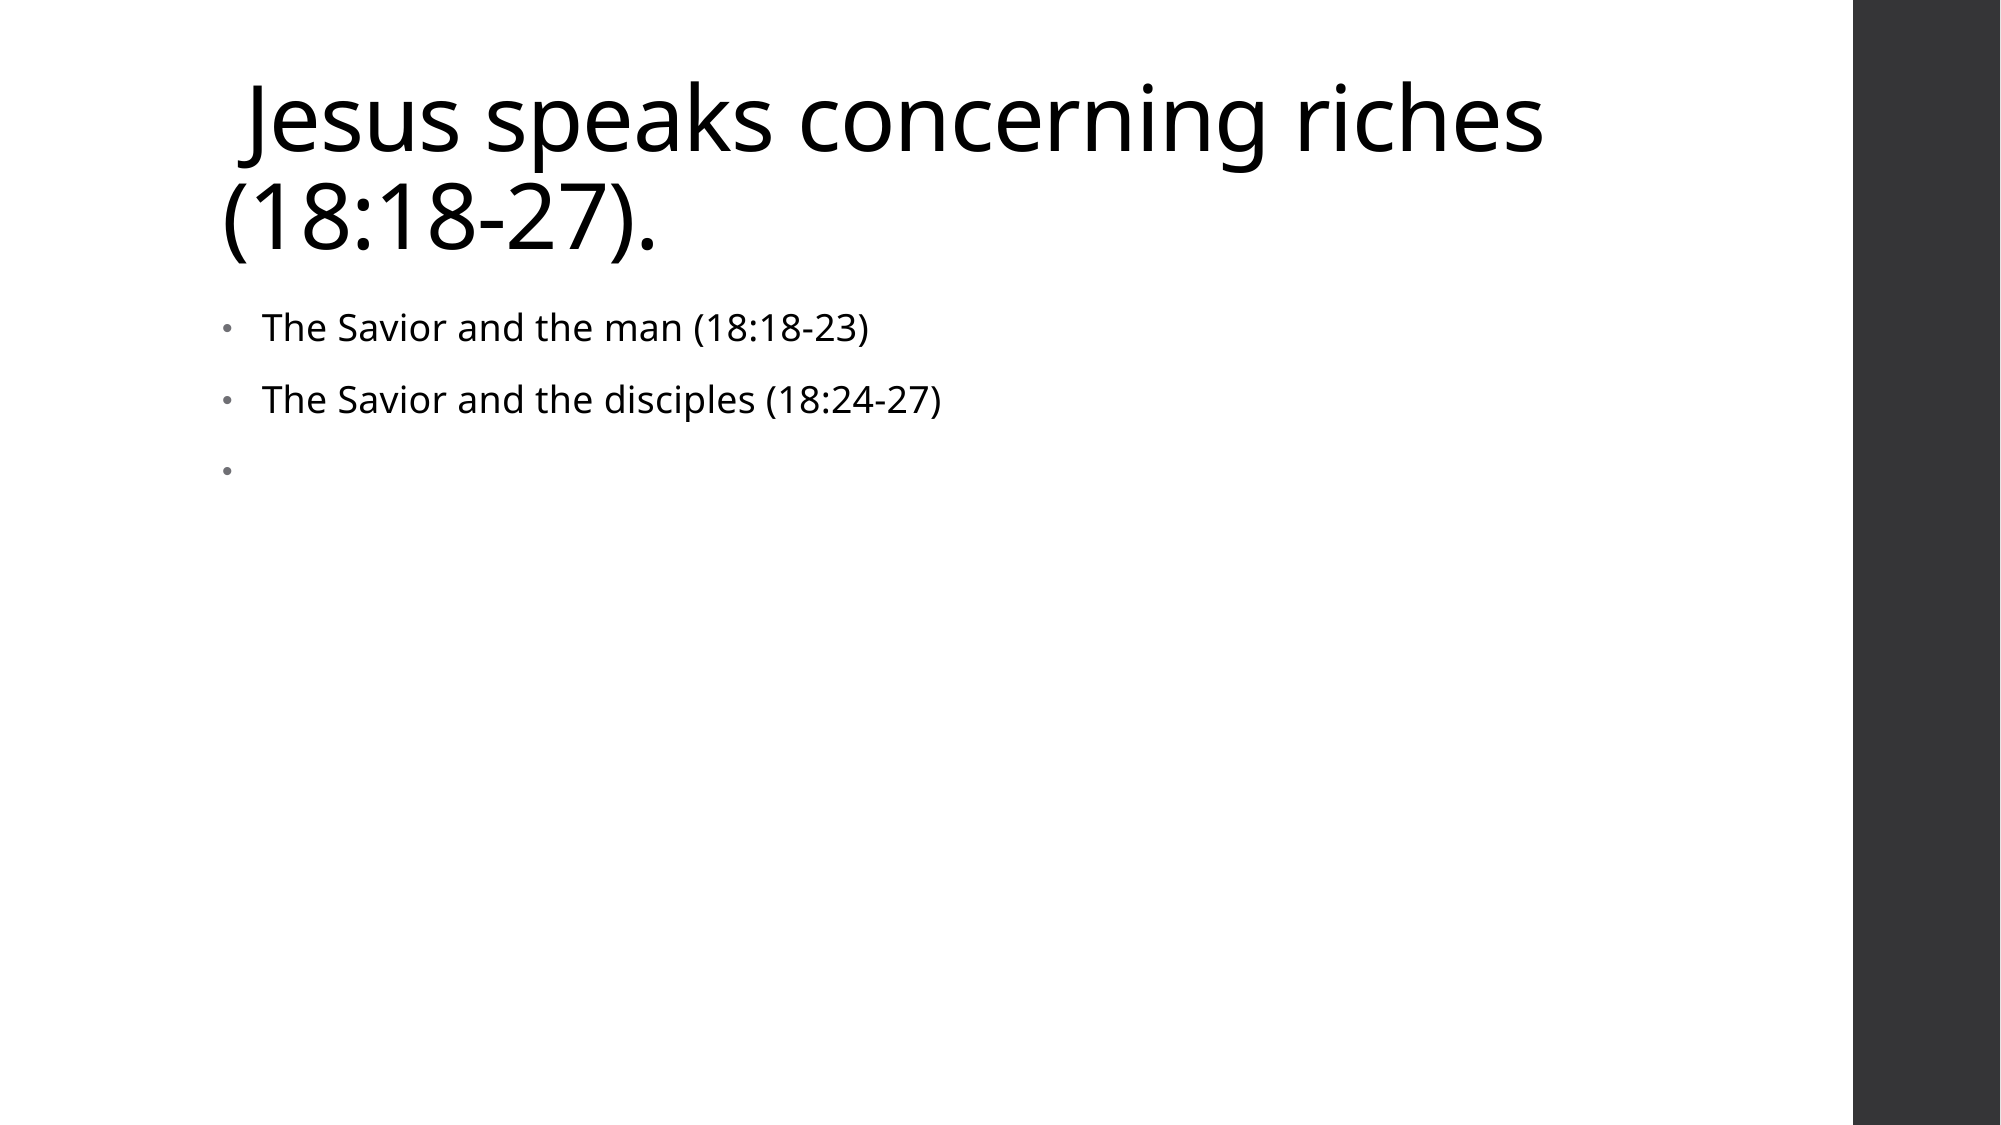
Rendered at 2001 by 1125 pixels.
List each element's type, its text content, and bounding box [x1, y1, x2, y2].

list The Savior and the man (18:18-23) The Savior and the disciples (18:24-27) [206, 299, 1617, 1014]
title Jesus speaks concerning riches (18:18-27). [206, 60, 1797, 278]
